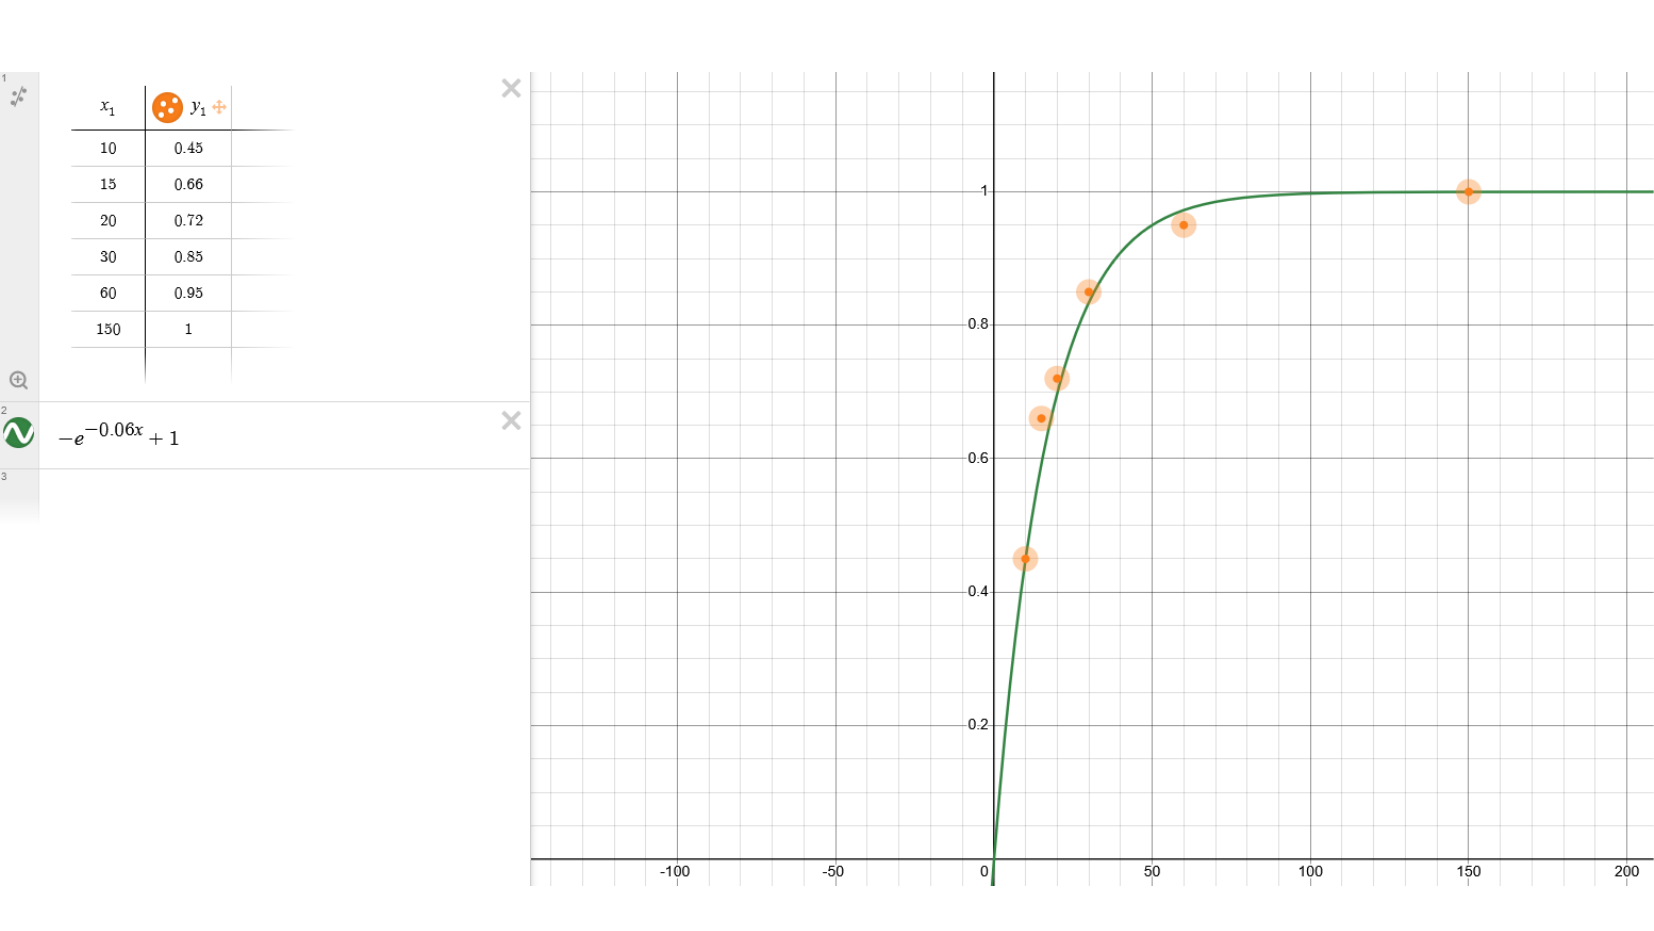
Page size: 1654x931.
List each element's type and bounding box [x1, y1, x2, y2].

picture [0, 72, 1654, 886]
